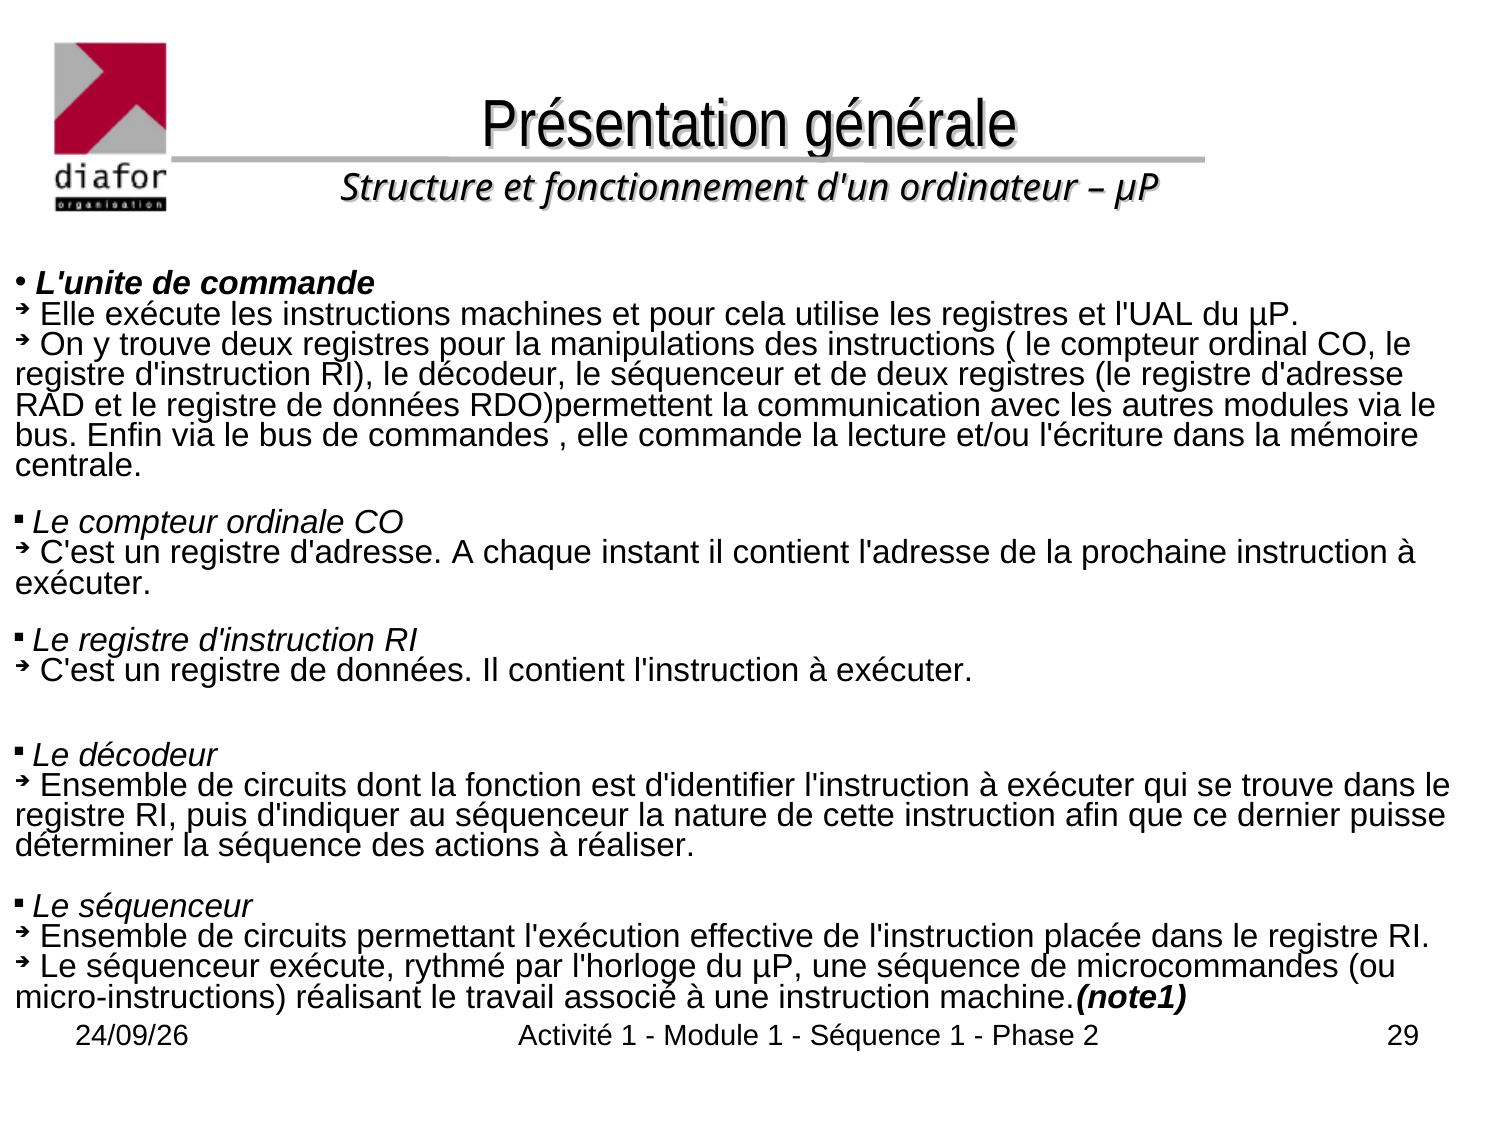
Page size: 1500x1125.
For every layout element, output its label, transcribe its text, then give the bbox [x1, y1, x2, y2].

text_box Le décodeur Ensemble de circuits dont la fonction est d'identifier l'instruction à exécuter qui se trouve dans le registre RI, puis d'indiquer au séquenceur la nature de cette instruction afin que ce dernier puisse déterminer la séquence des actions à réaliser. [0, 734, 1500, 871]
picture [53, 42, 168, 213]
text_box Le séquenceur Ensemble de circuits permettant l'exécution effective de l'instruction placée dans le registre RI. Le séquenceur exécute, rythmé par l'horloge du µP, une séquence de microcommandes (ou micro-instructions) réalisant le travail associé à une instruction machine.(note1) [0, 885, 1500, 1022]
text_box Le compteur ordinale CO C'est un registre d'adresse. A chaque instant il contient l'adresse de la prochaine instruction à exécuter. [0, 501, 1443, 608]
title Présentation générale Structure et fonctionnement d'un ordinateur – µP [75, 45, 1426, 250]
text_box Le registre d'instruction RI C'est un registre de données. Il contient l'instruction à exécuter. [0, 620, 990, 696]
text_box L'unite de commande Elle exécute les instructions machines et pour cela utilise les registres et l'UAL du µP. On y trouve deux registres pour la manipulations des instructions ( le compteur ordinal CO, le registre d'instruction RI), le décodeur, le séquenceur et de deux registres (le registre d'adresse RAD et le registre de données RDO)permettent la communication avec les autres modules via le bus. Enfin via le bus de commandes , elle commande la lecture et/ou l'écriture dans la mémoire centrale. [0, 263, 1500, 491]
